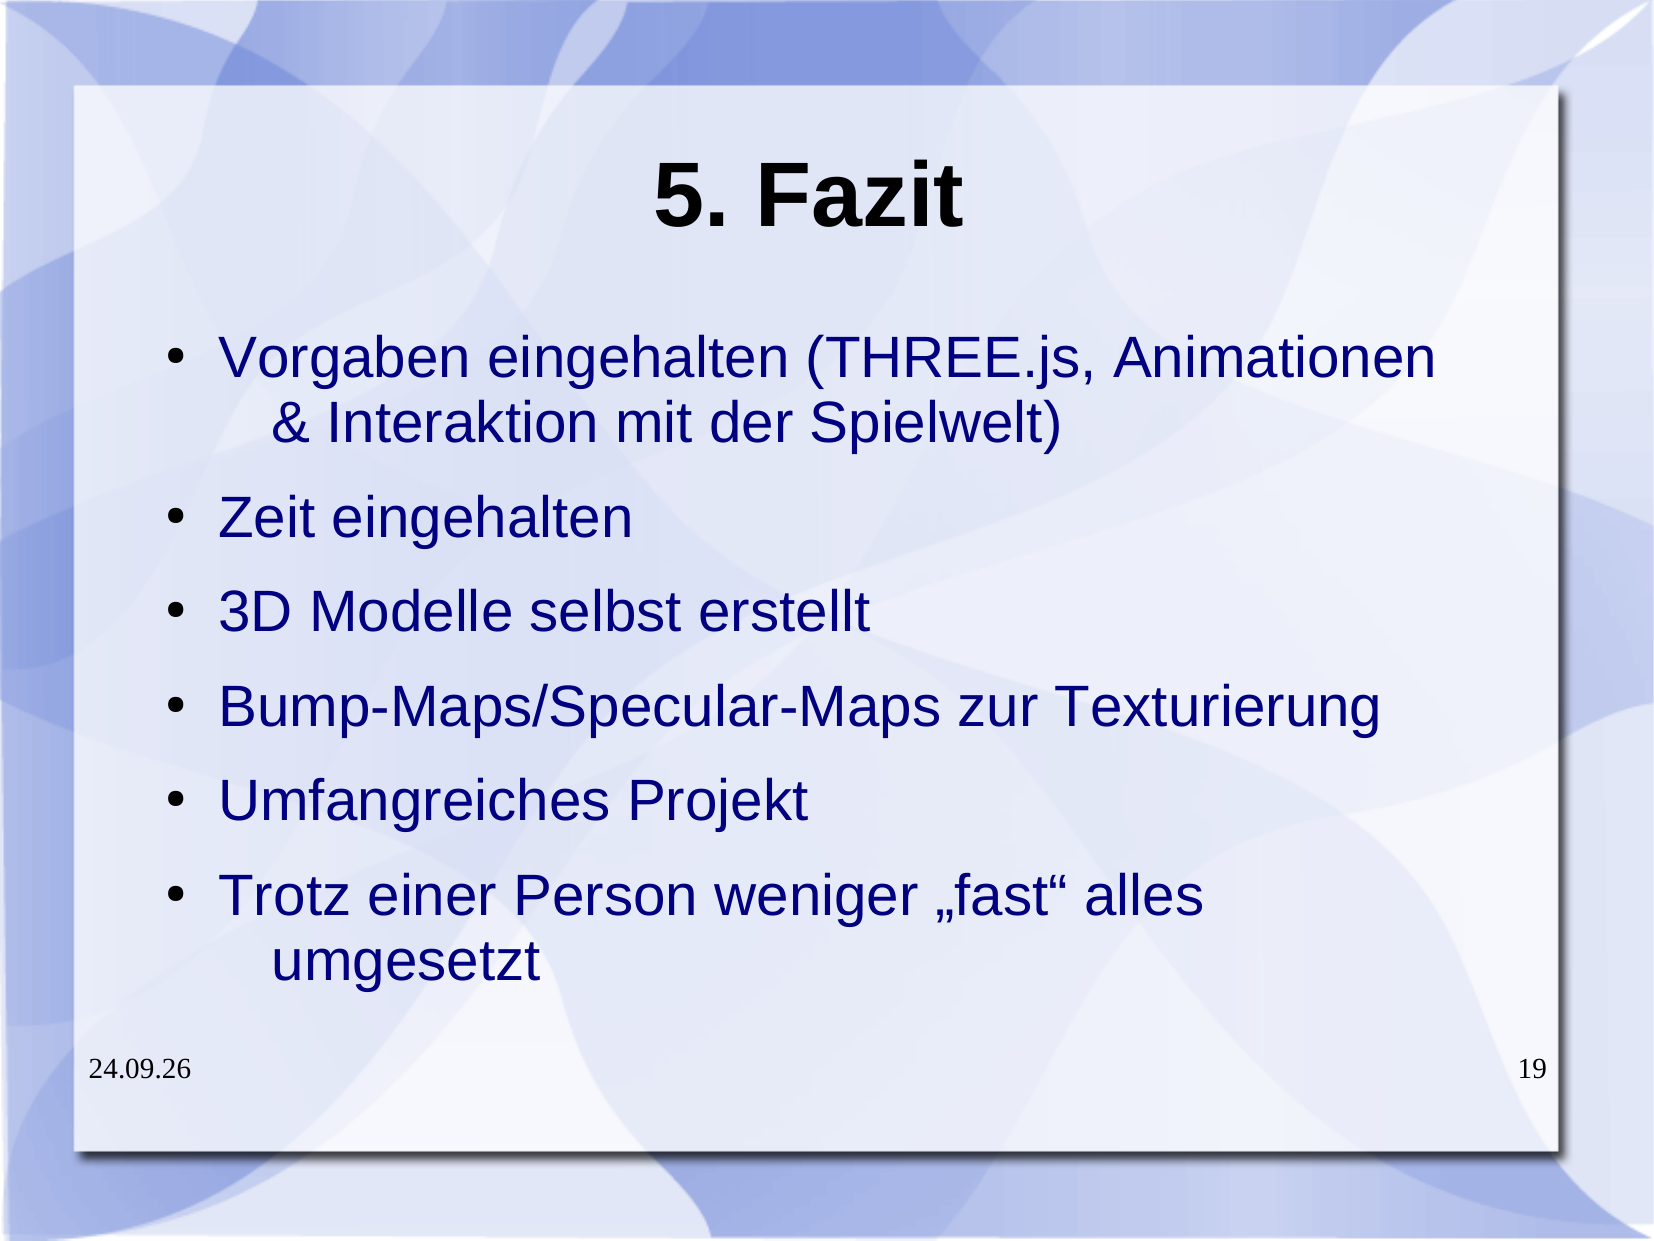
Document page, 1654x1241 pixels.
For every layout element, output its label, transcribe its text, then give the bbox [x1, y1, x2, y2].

list Vorgaben eingehalten (THREE.js, Animationen & Interaktion mit der Spielwelt) Zeit eingehalten 3D Modelle selbst erstellt Bump-Maps/Specular-Maps zur Texturierung Umfangreiches Projekt Trotz einer Person weniger „fast“ alles umgesetzt [129, 324, 1489, 991]
title 5. Fazit [82, 90, 1536, 298]
picture [0, 0, 1654, 1241]
